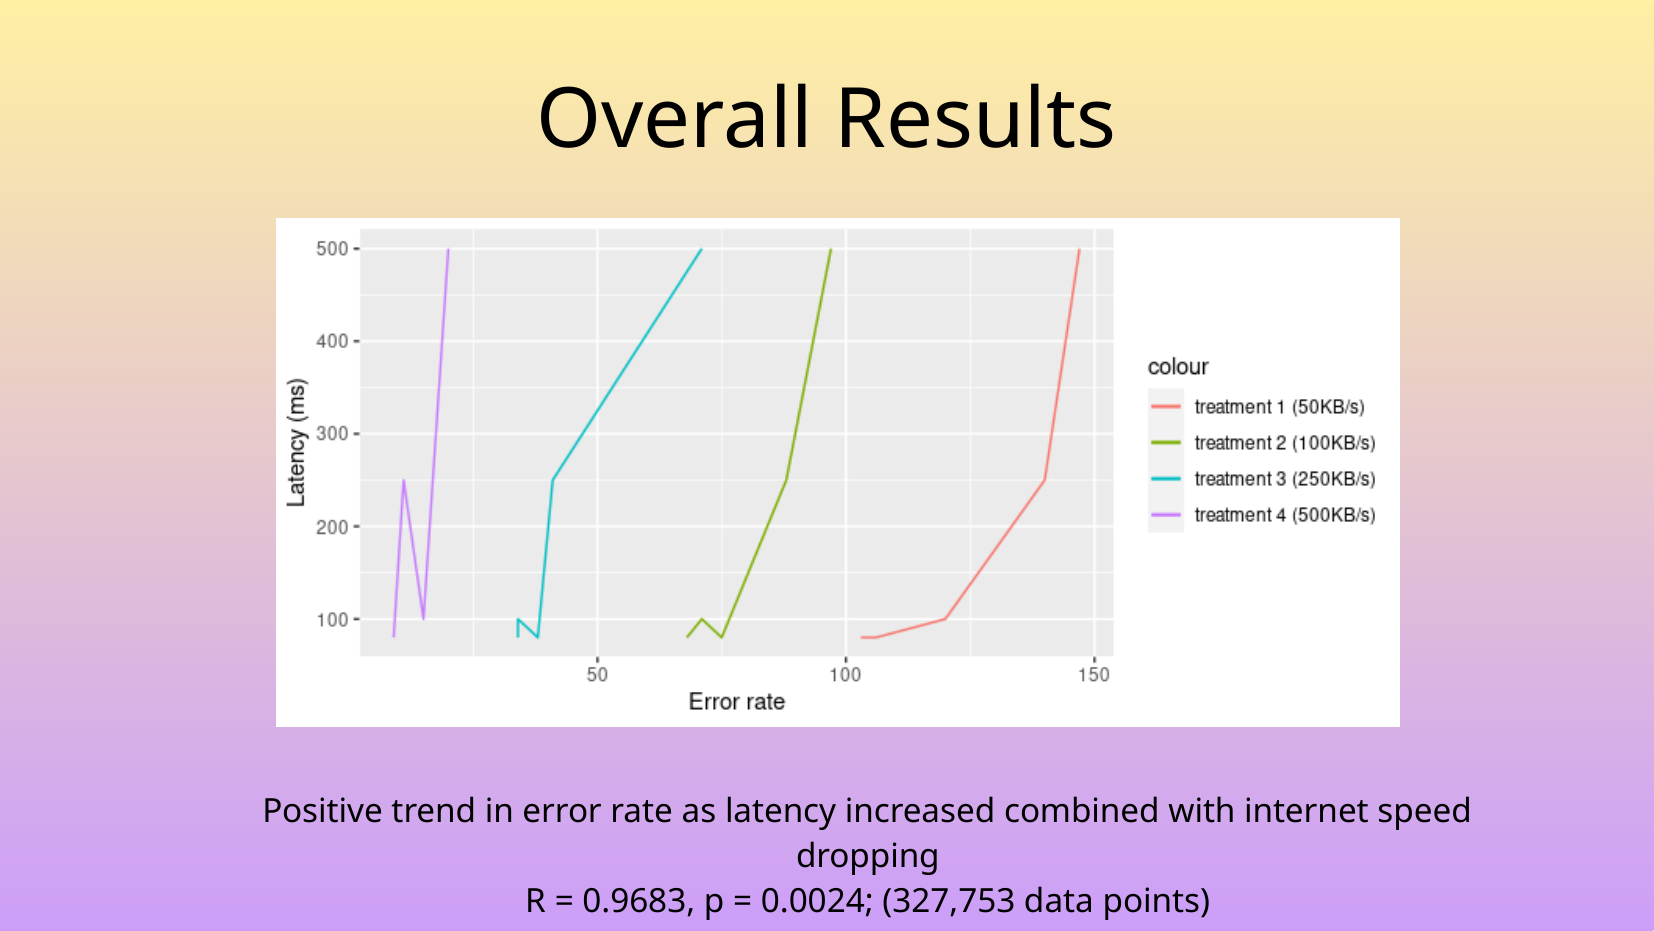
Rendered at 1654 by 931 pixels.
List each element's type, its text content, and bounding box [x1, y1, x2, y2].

text_box Positive trend in error rate as latency increased combined with internet speed dropping R = 0.9683, p = 0.0024; (327,753 data points) [224, 779, 1512, 916]
title Overall Results [82, 37, 1571, 193]
picture [276, 218, 1400, 727]
